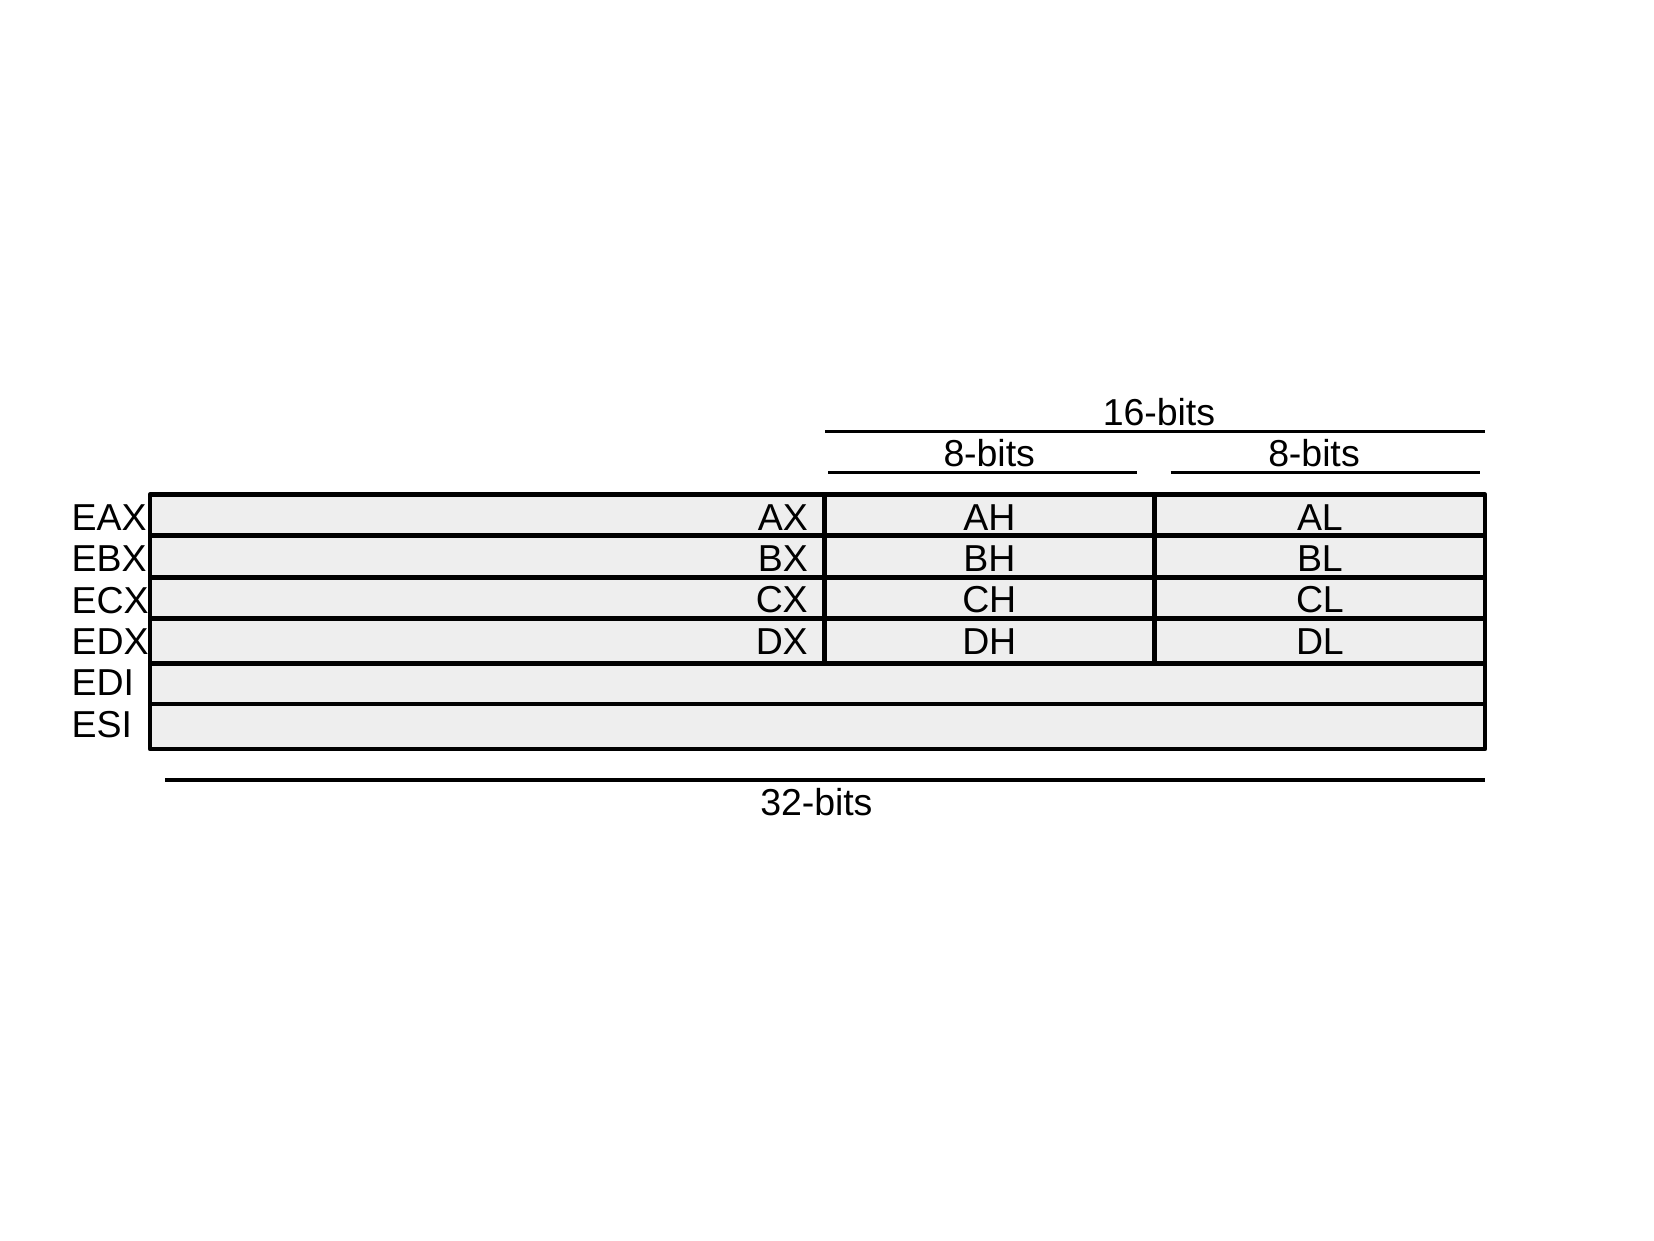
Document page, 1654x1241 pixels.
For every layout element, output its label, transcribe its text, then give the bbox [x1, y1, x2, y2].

text_box 8-bits [1253, 425, 1375, 483]
text_box AX [162, 494, 824, 535]
text_box ECX [56, 571, 166, 613]
text_box CL [1155, 577, 1486, 618]
text_box AL [1155, 494, 1486, 535]
text_box ESI [56, 695, 162, 753]
text_box DH [824, 618, 1155, 664]
text_box [162, 664, 1486, 749]
text_box DL [1155, 618, 1486, 664]
text_box EDI [56, 654, 162, 695]
text_box EBX [56, 530, 162, 571]
text_box 32-bits [745, 773, 888, 831]
text_box BL [1155, 535, 1486, 577]
text_box 16-bits [1088, 384, 1231, 441]
text_box 8-bits [928, 425, 1050, 483]
text_box EAX [56, 489, 162, 530]
text_box CH [824, 577, 1155, 618]
text_box EDX [56, 613, 166, 670]
text_box AH [824, 494, 1155, 535]
text_box CX [166, 577, 824, 618]
text_box DX [166, 618, 824, 664]
text_box BH [824, 535, 1155, 577]
text_box BX [162, 535, 824, 577]
